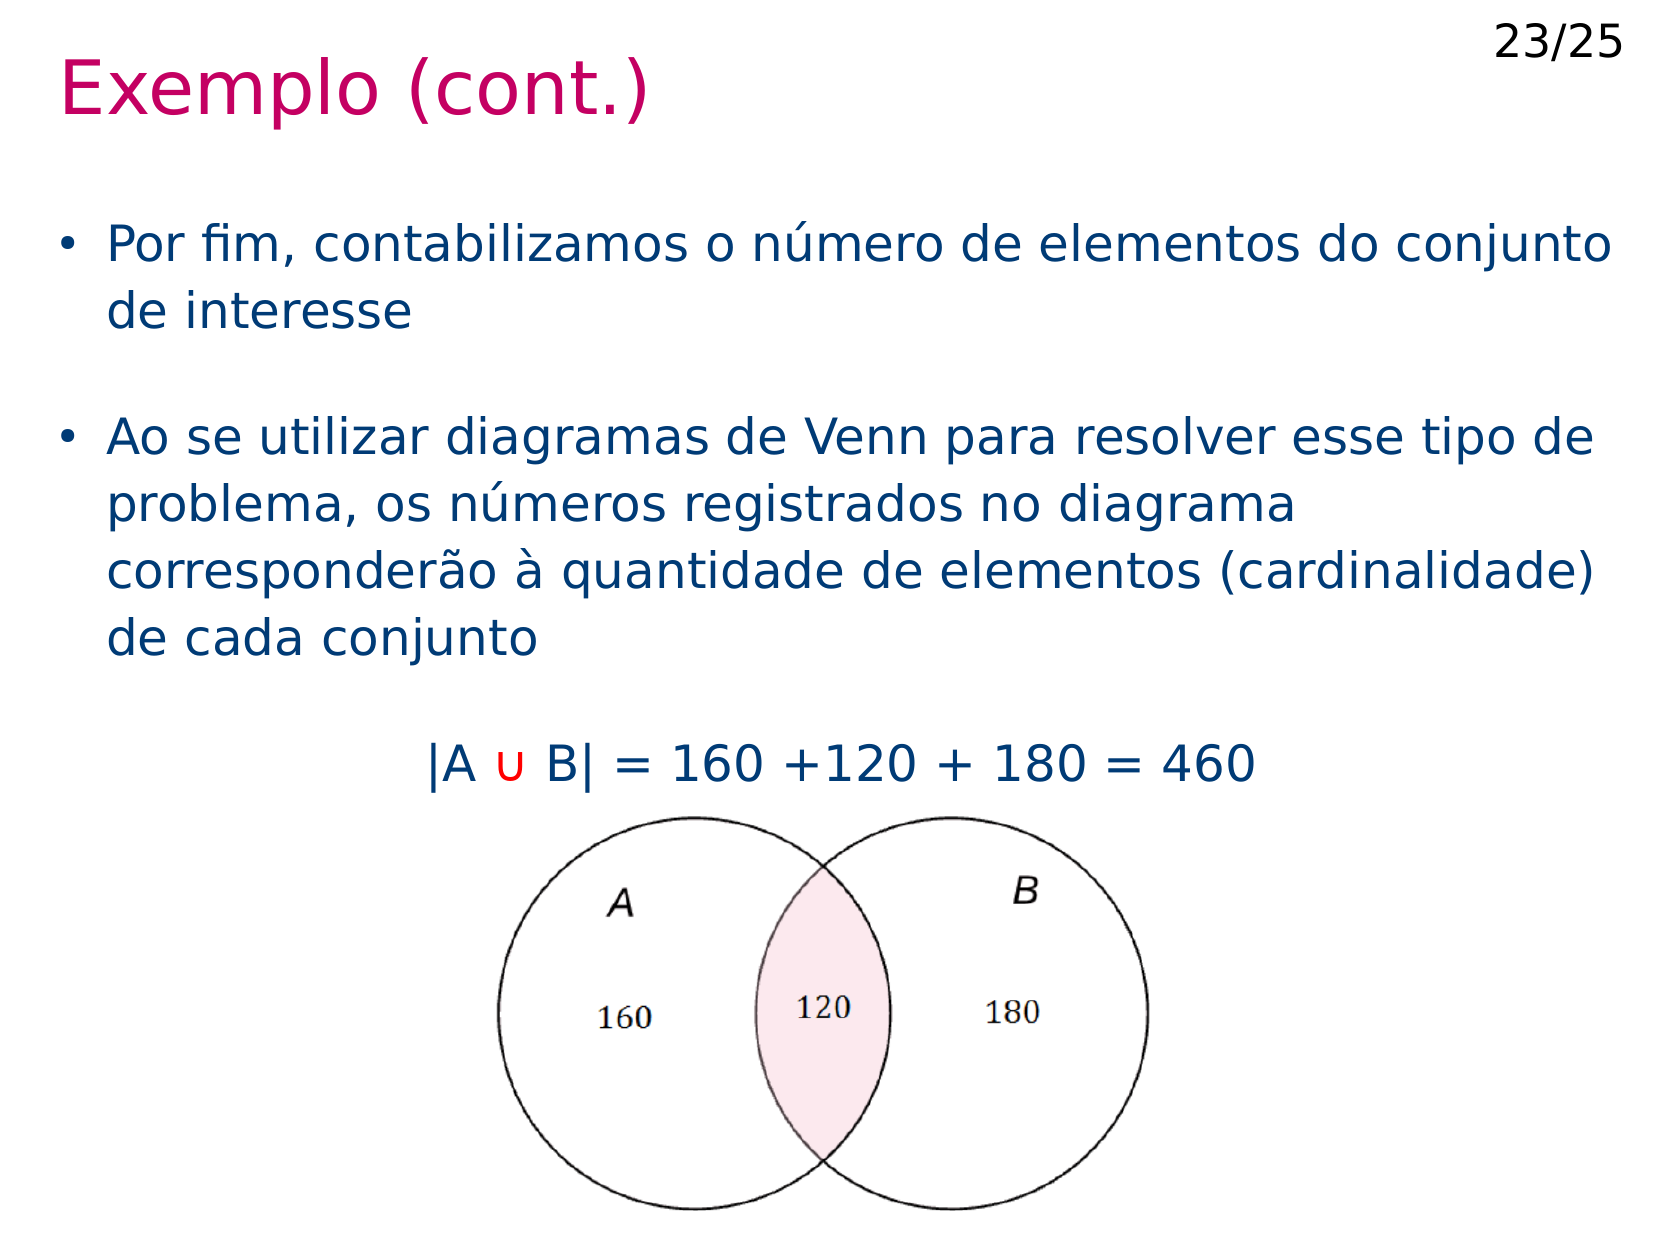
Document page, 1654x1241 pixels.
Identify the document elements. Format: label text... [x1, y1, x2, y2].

picture [496, 816, 1150, 1211]
title Exemplo (cont.) [59, 29, 1625, 148]
list Por fim, contabilizamos o número de elementos do conjunto de interesse Ao se utilizar diagramas de Venn para resolver esse tipo de problema, os números registrados no diagrama corresponderão à quantidade de elementos (cardinalidade) de cada conjunto |A ∪ B| = 160 +120 + 180 = 460 [59, 206, 1625, 1211]
